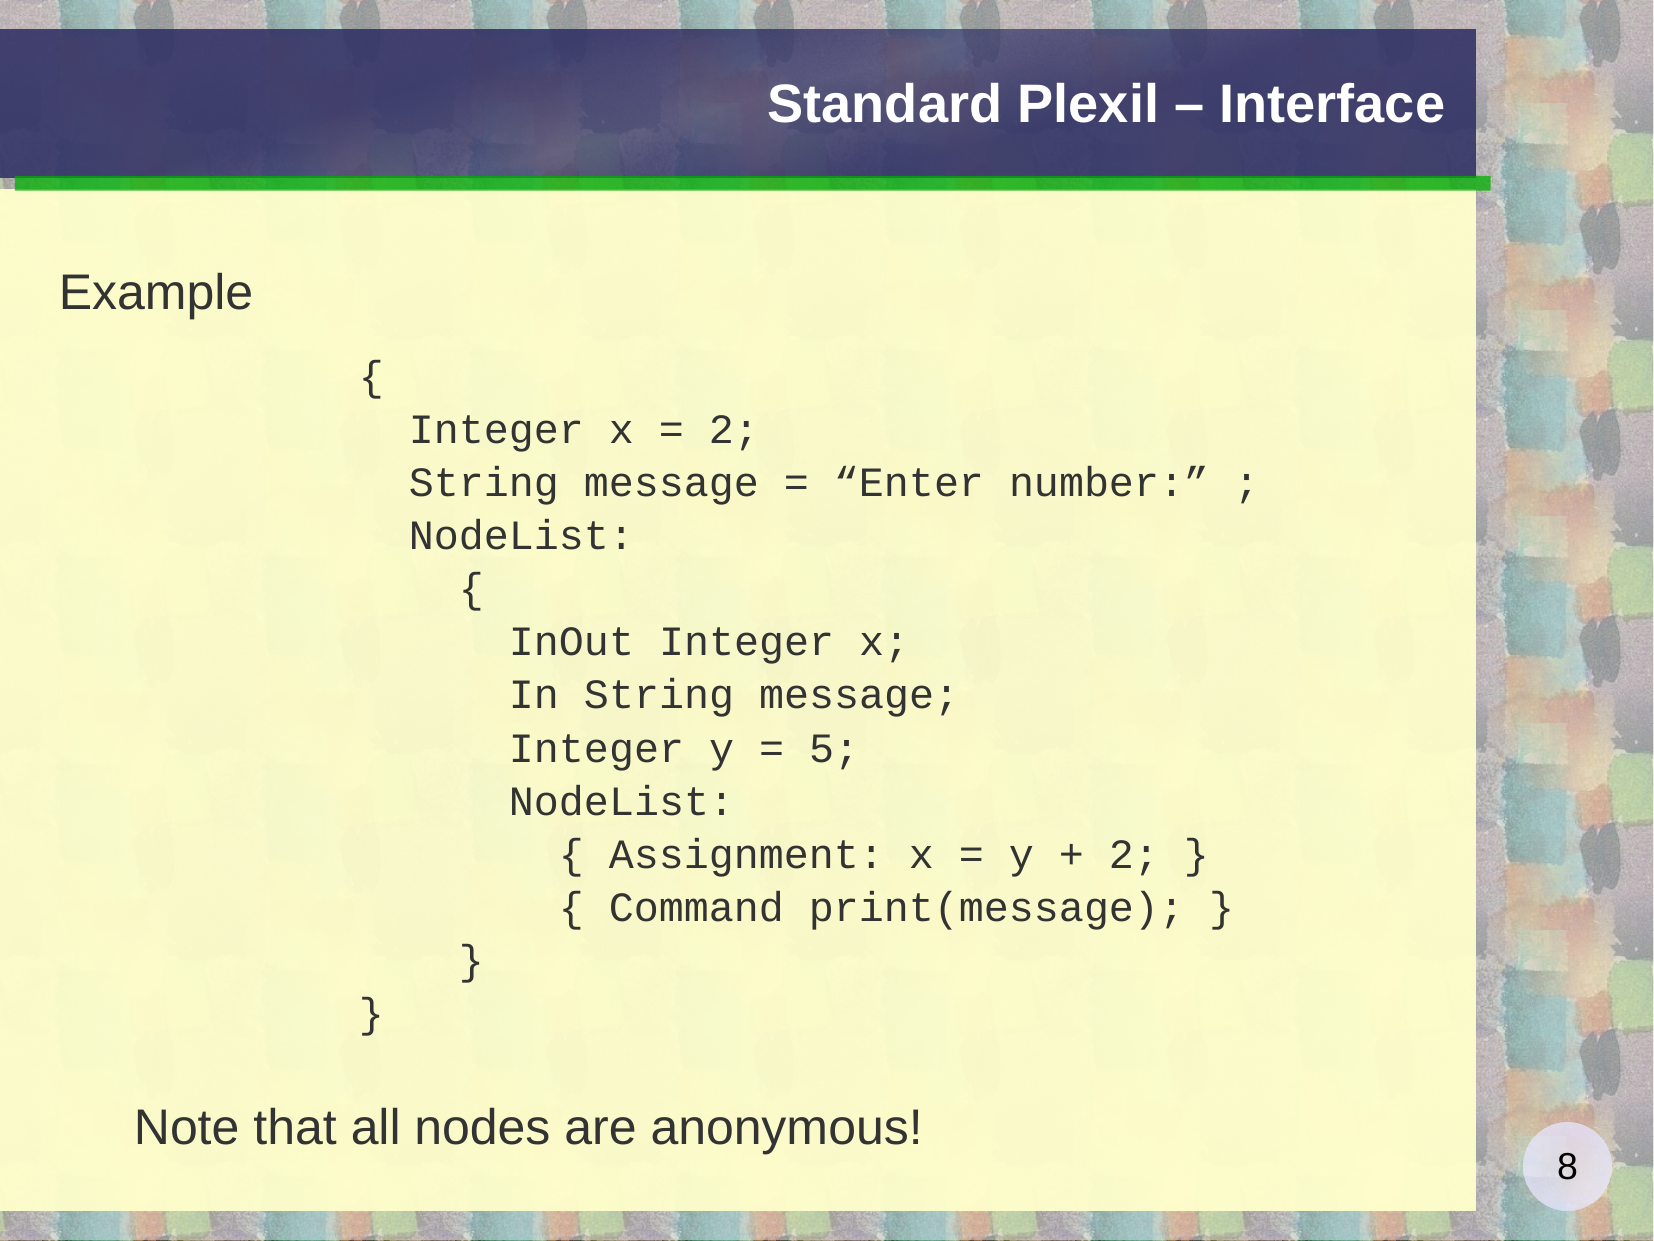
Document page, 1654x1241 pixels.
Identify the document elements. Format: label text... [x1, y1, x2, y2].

title Standard Plexil – Interface [29, 66, 1447, 141]
list Example { Integer x = 2; String message = “Enter number:” ; NodeList: { InOut Integer x; In String message; Integer y = 5; NodeList: { Assignment: x = y + 2; } { Command print(message); } } } Note that all nodes are anonymous! [58, 236, 1417, 1167]
